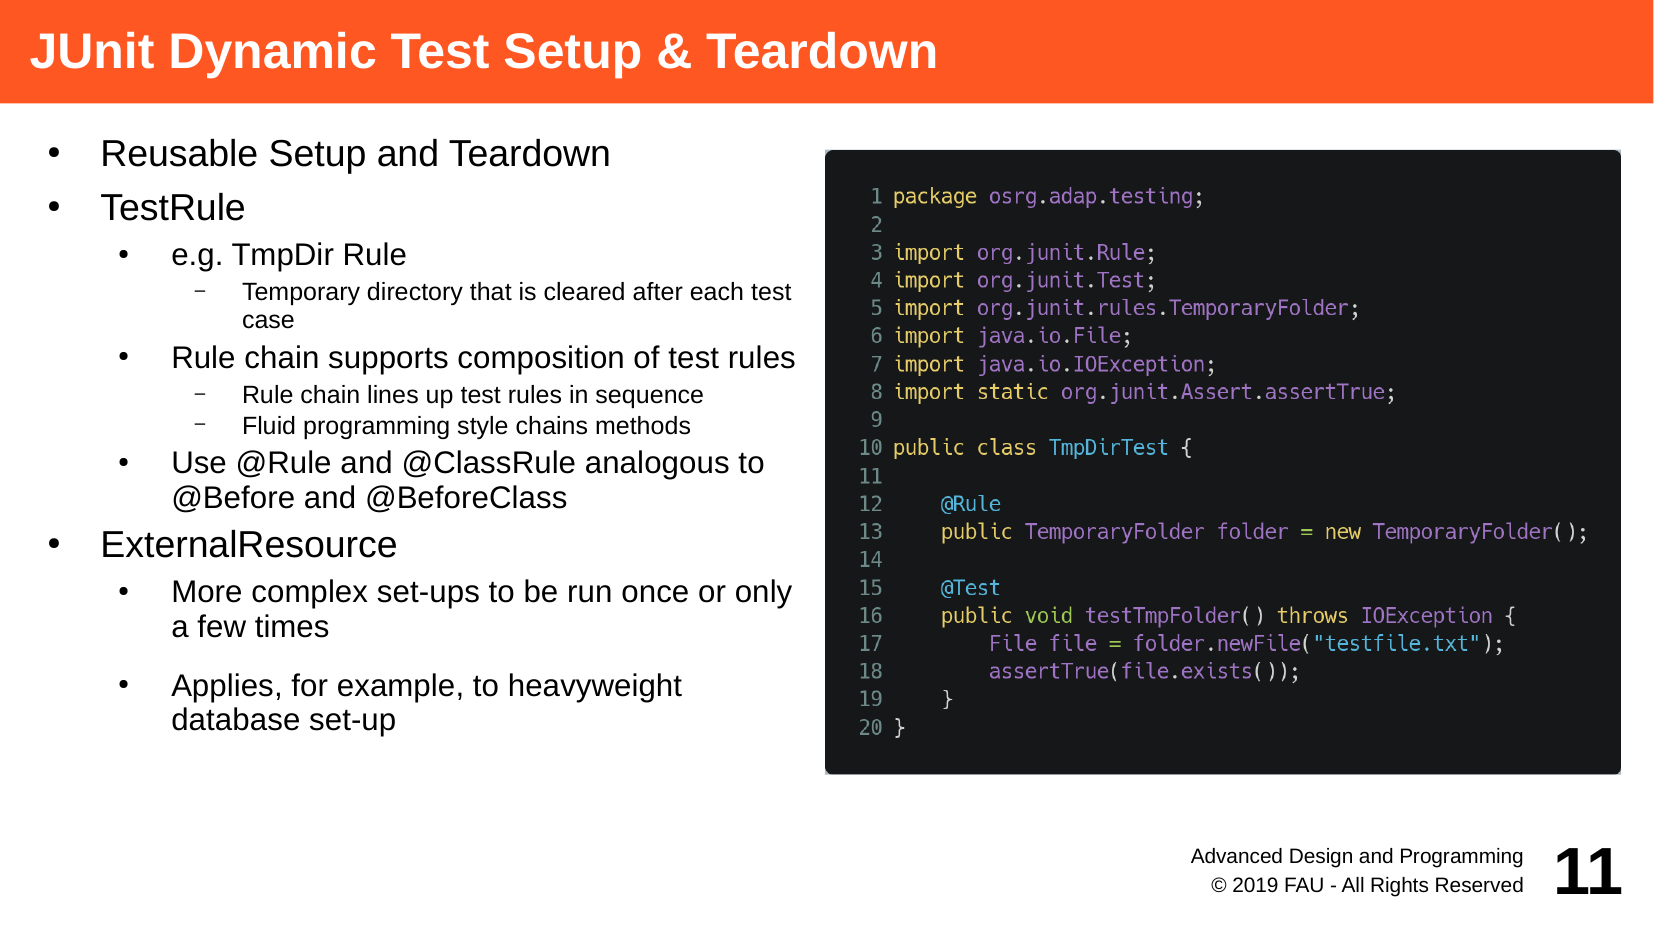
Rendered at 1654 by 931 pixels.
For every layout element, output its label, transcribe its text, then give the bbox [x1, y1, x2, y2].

list Reusable Setup and Teardown TestRule e.g. TmpDir Rule Temporary directory that is cleared after each test case Rule chain supports composition of test rules Rule chain lines up test rules in sequence Fluid programming style chains methods Use @Rule and @ClassRule analogous to @Before and @BeforeClass ExternalResource More complex set-ups to be run once or only a few times Applies, for example, to heavyweight database set-up [29, 132, 811, 813]
picture [825, 149, 1621, 775]
title JUnit Dynamic Test Setup & Teardown [0, 0, 1654, 104]
